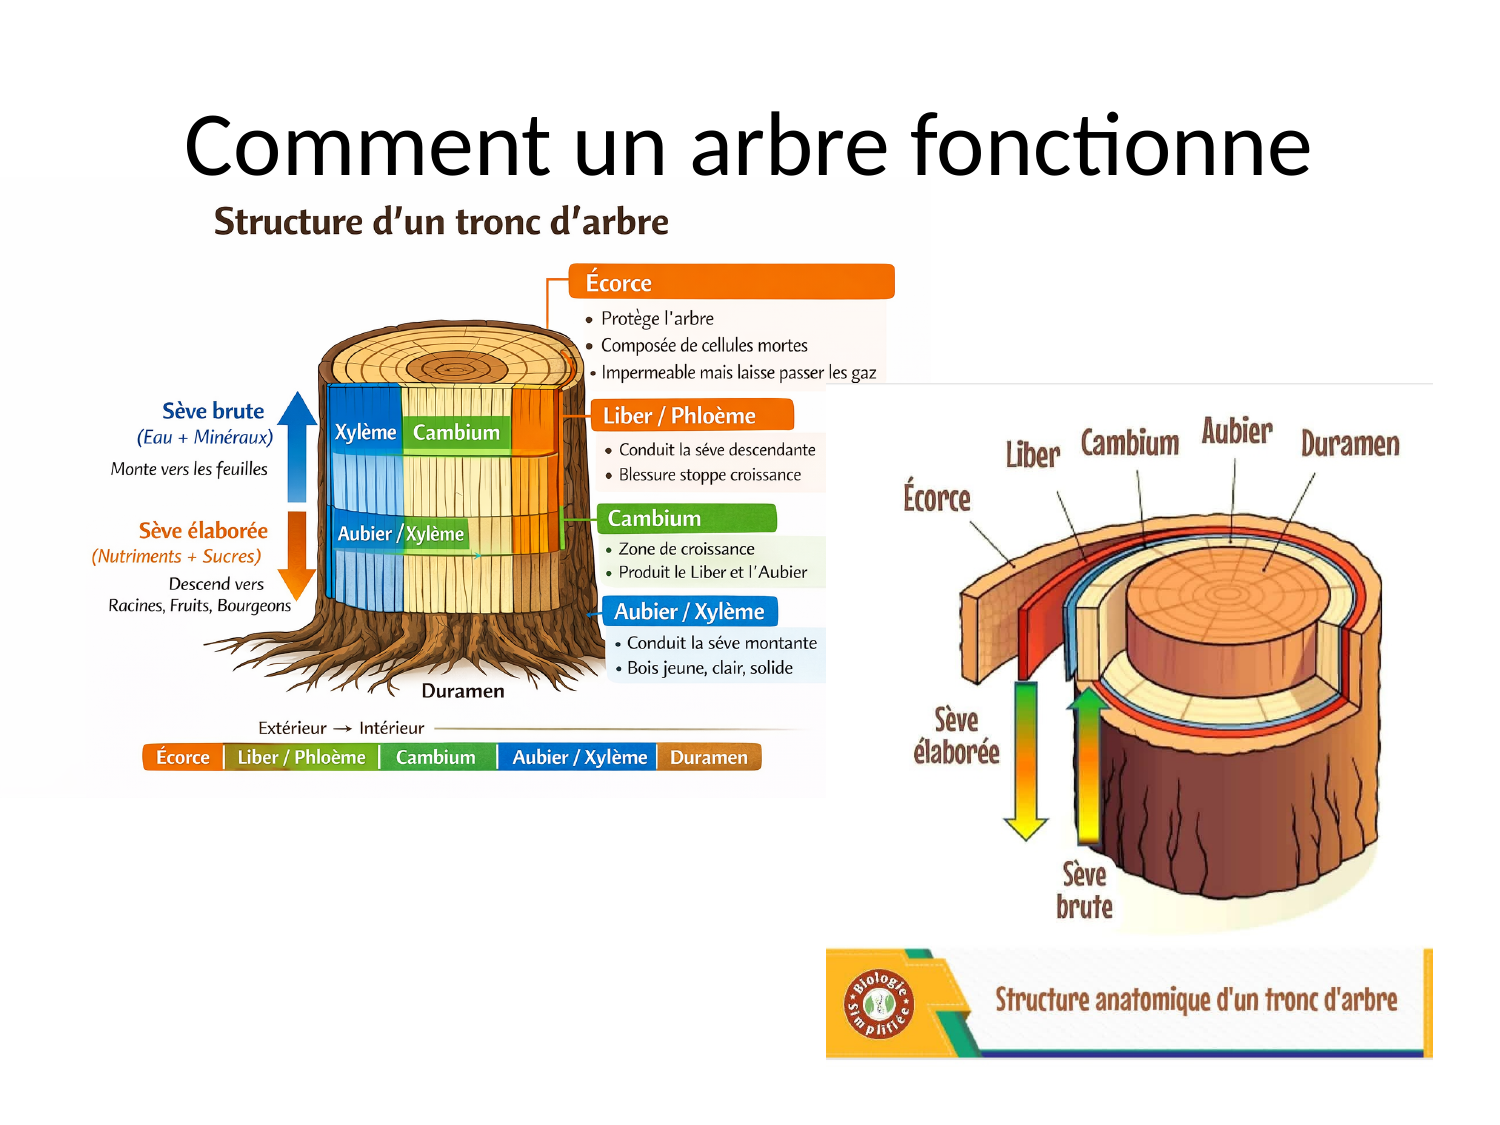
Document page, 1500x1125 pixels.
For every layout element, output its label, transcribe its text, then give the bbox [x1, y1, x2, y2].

picture [0, 177, 1433, 1067]
title Comment un arbre fonctionne [75, 45, 1425, 233]
